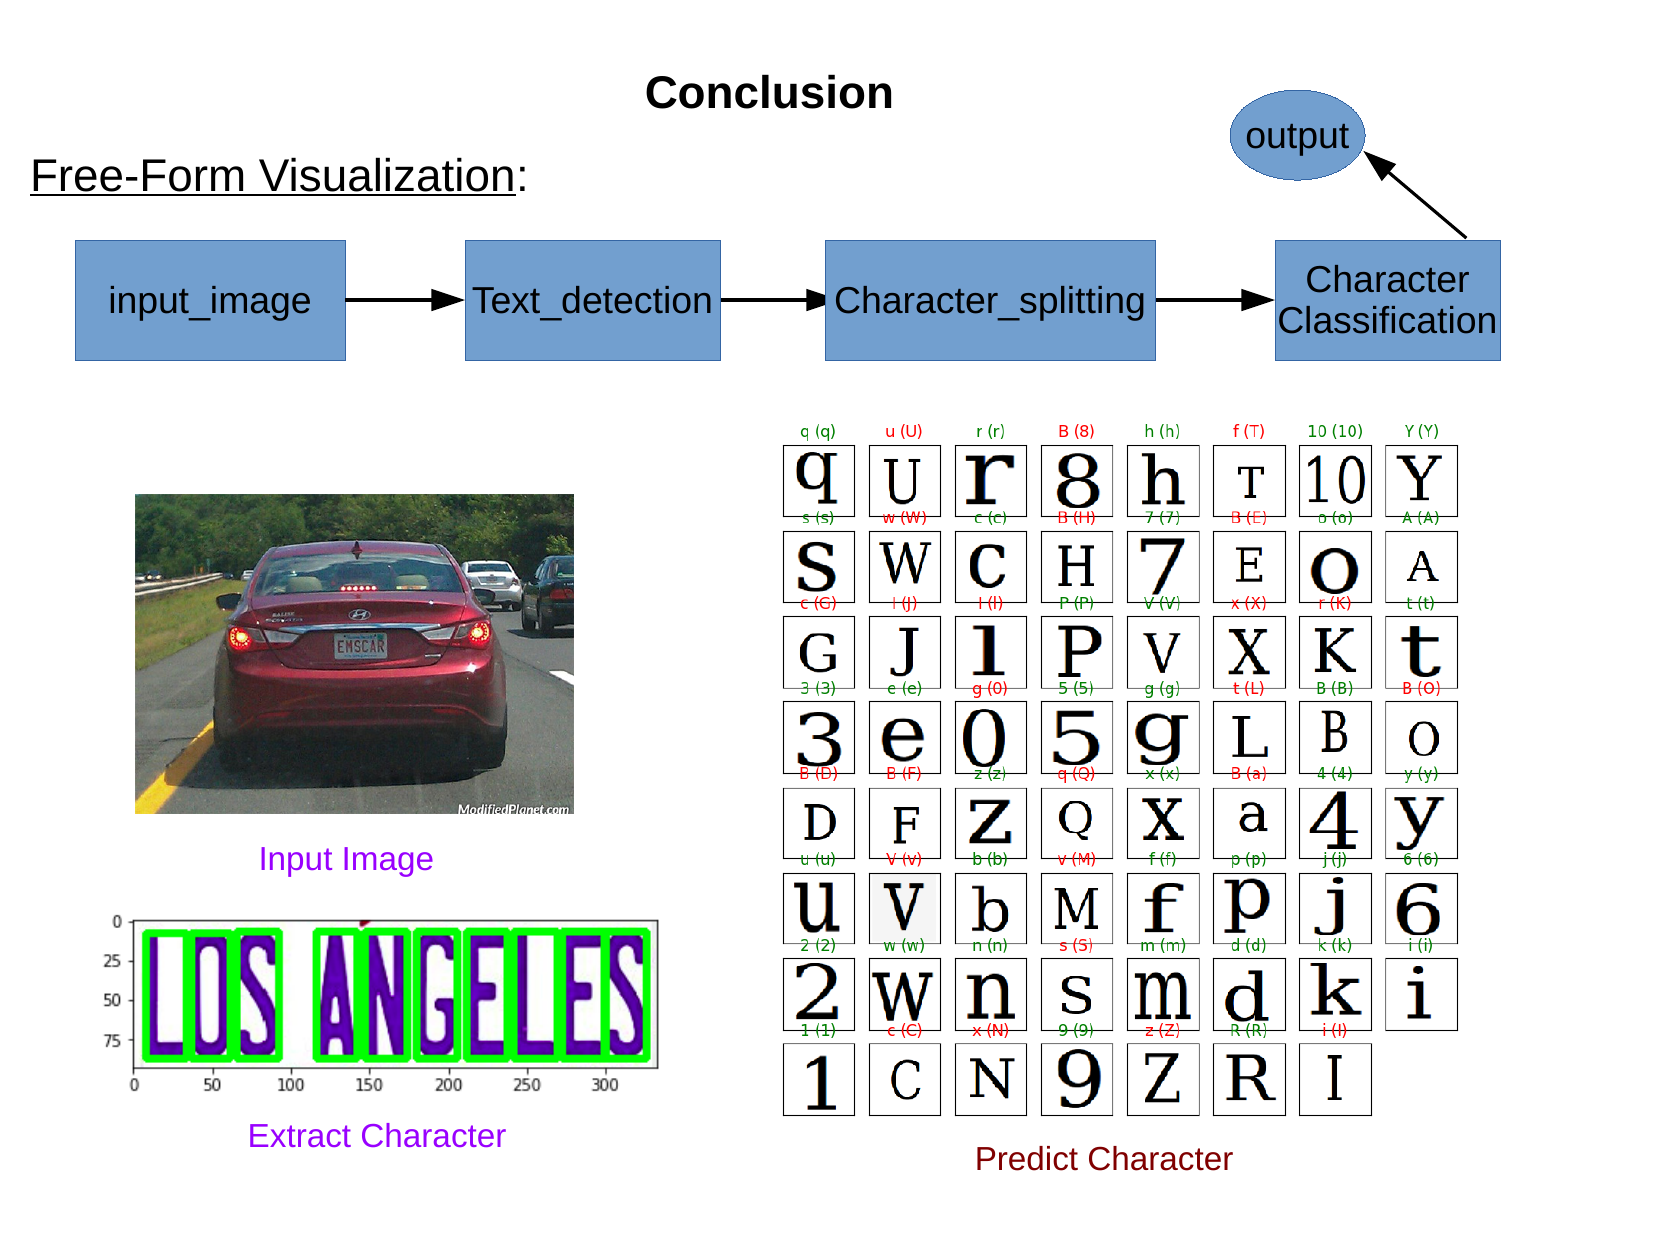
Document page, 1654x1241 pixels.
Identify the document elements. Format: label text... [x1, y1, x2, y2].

text_box Character_splitting [825, 240, 1156, 361]
text_box Conclusion [630, 60, 1006, 127]
text_box Predict Character [960, 1133, 1321, 1186]
text_box output [1230, 90, 1366, 181]
picture [97, 906, 691, 1111]
text_box Text_detection [465, 240, 721, 361]
picture [720, 389, 1538, 1210]
text_box Character Classification [1275, 240, 1501, 361]
text_box input_image [75, 240, 346, 361]
title Free-Form Visualization: [30, 150, 571, 253]
text_box Extract Character [232, 1110, 533, 1171]
text_box Input Image [243, 833, 499, 886]
picture [135, 494, 574, 814]
